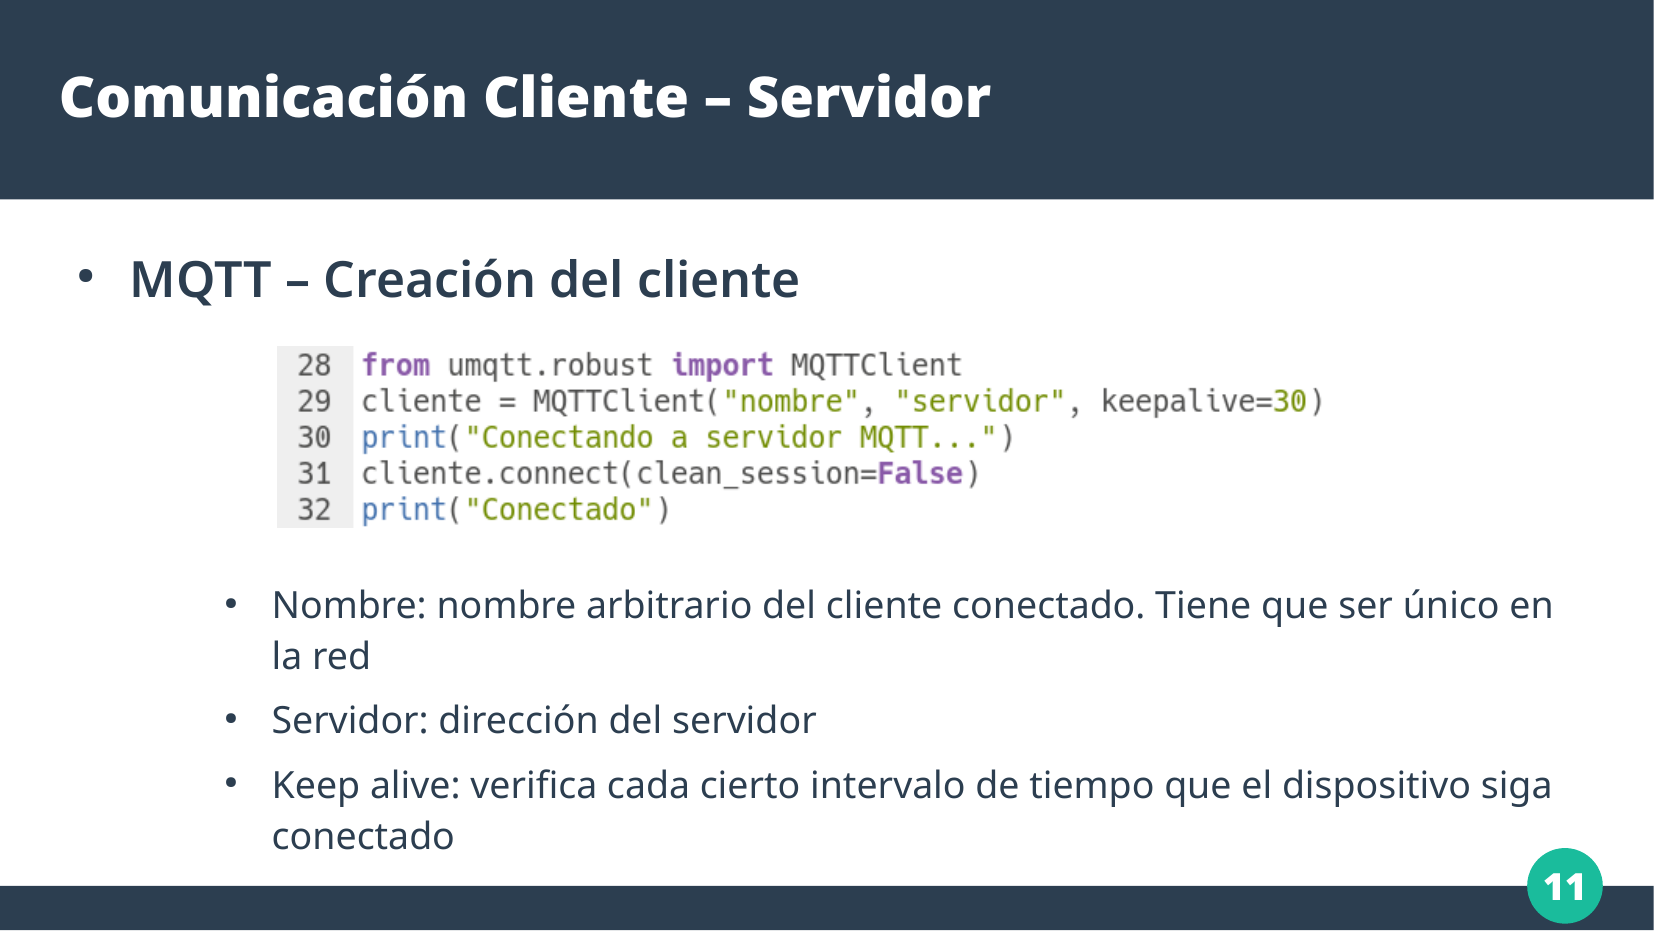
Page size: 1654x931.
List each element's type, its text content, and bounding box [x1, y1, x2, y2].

title Comunicación Cliente – Servidor [59, 37, 1595, 155]
list MQTT – Creación del cliente Nombre: nombre arbitrario del cliente conectado. Tiene que ser único en la red Servidor: dirección del servidor Keep alive: verifica cada cierto intervalo de tiempo que el dispositivo siga conectado [59, 243, 1595, 864]
picture [277, 346, 1376, 528]
